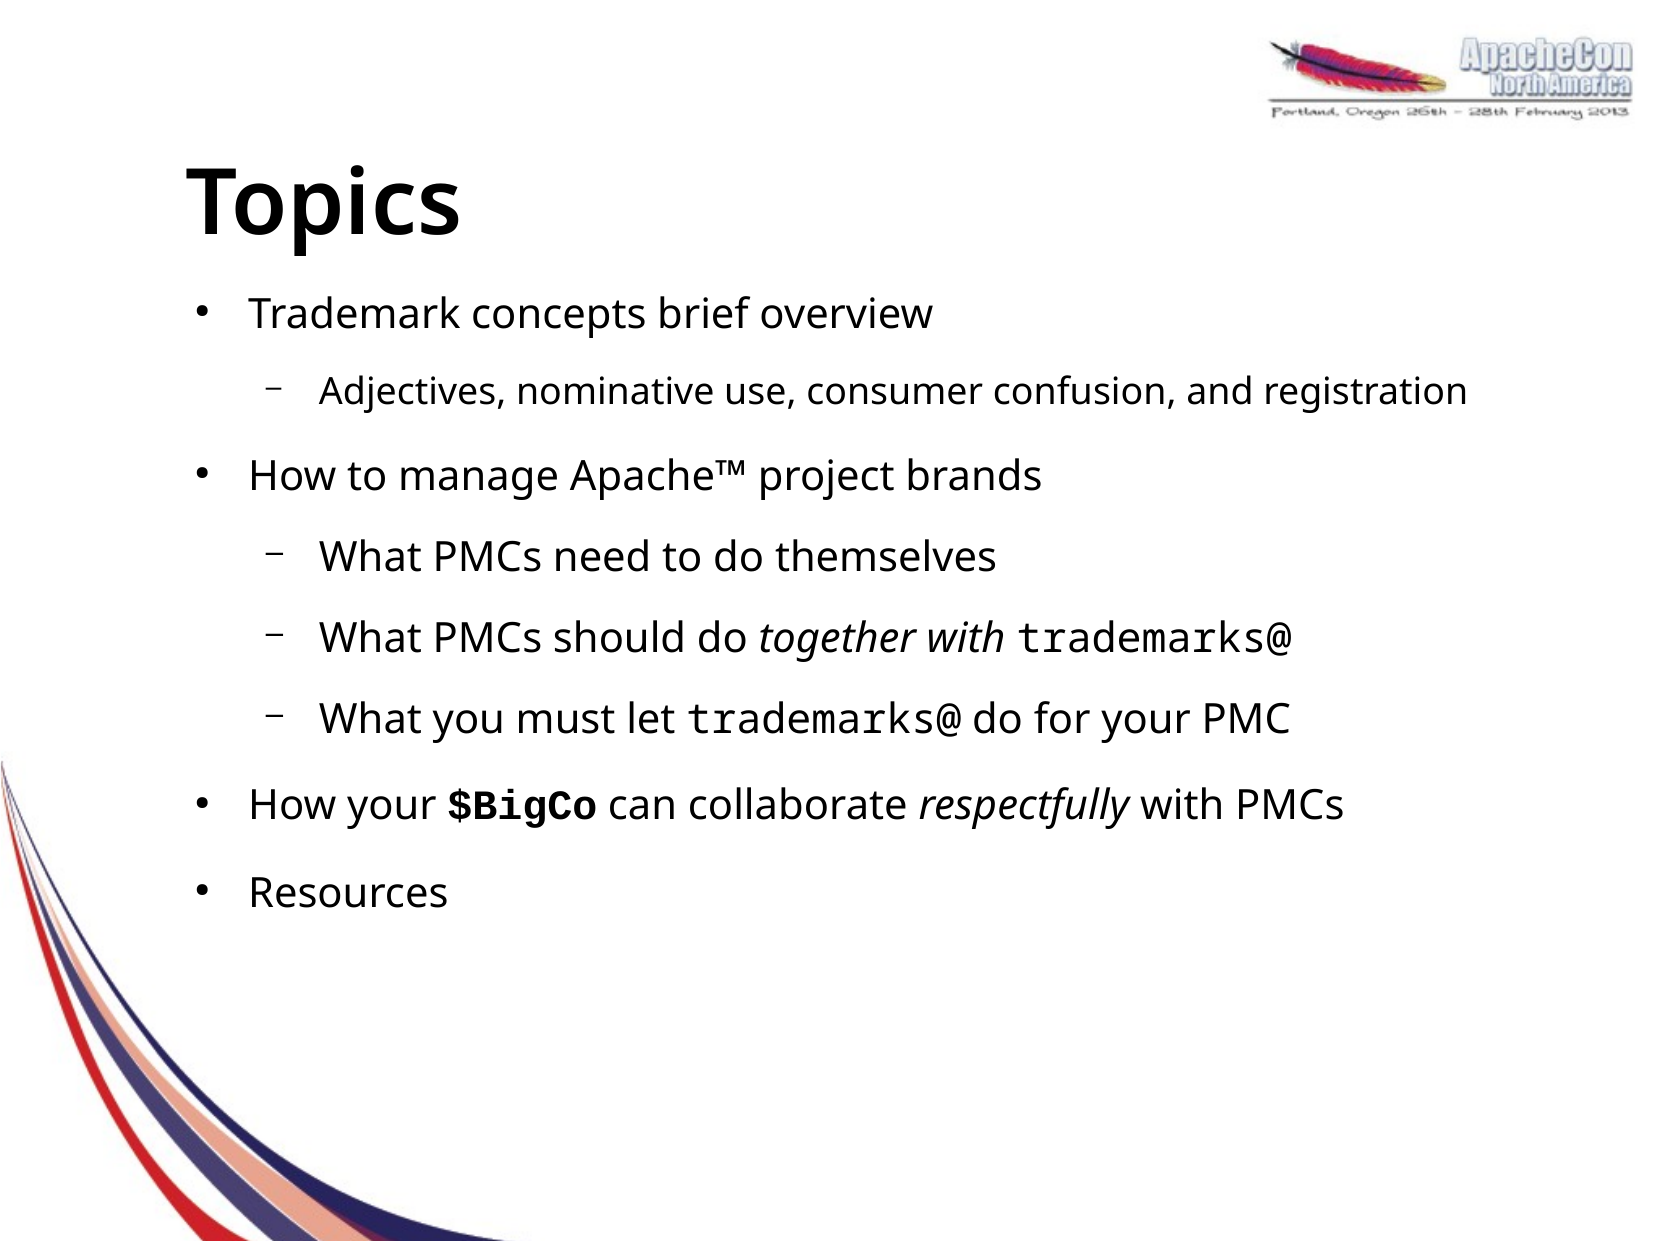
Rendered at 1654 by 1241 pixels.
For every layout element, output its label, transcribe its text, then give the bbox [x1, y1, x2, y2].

picture [0, 0, 1654, 1241]
title Topics [177, 134, 1536, 262]
list Trademark concepts brief overview Adjectives, nominative use, consumer confusion, and registration How to manage Apache™ project brands What PMCs need to do themselves What PMCs should do together with trademarks@ What you must let trademarks@ do for your PMC How your $BigCo can collaborate respectfully with PMCs Resources [177, 283, 1536, 1004]
